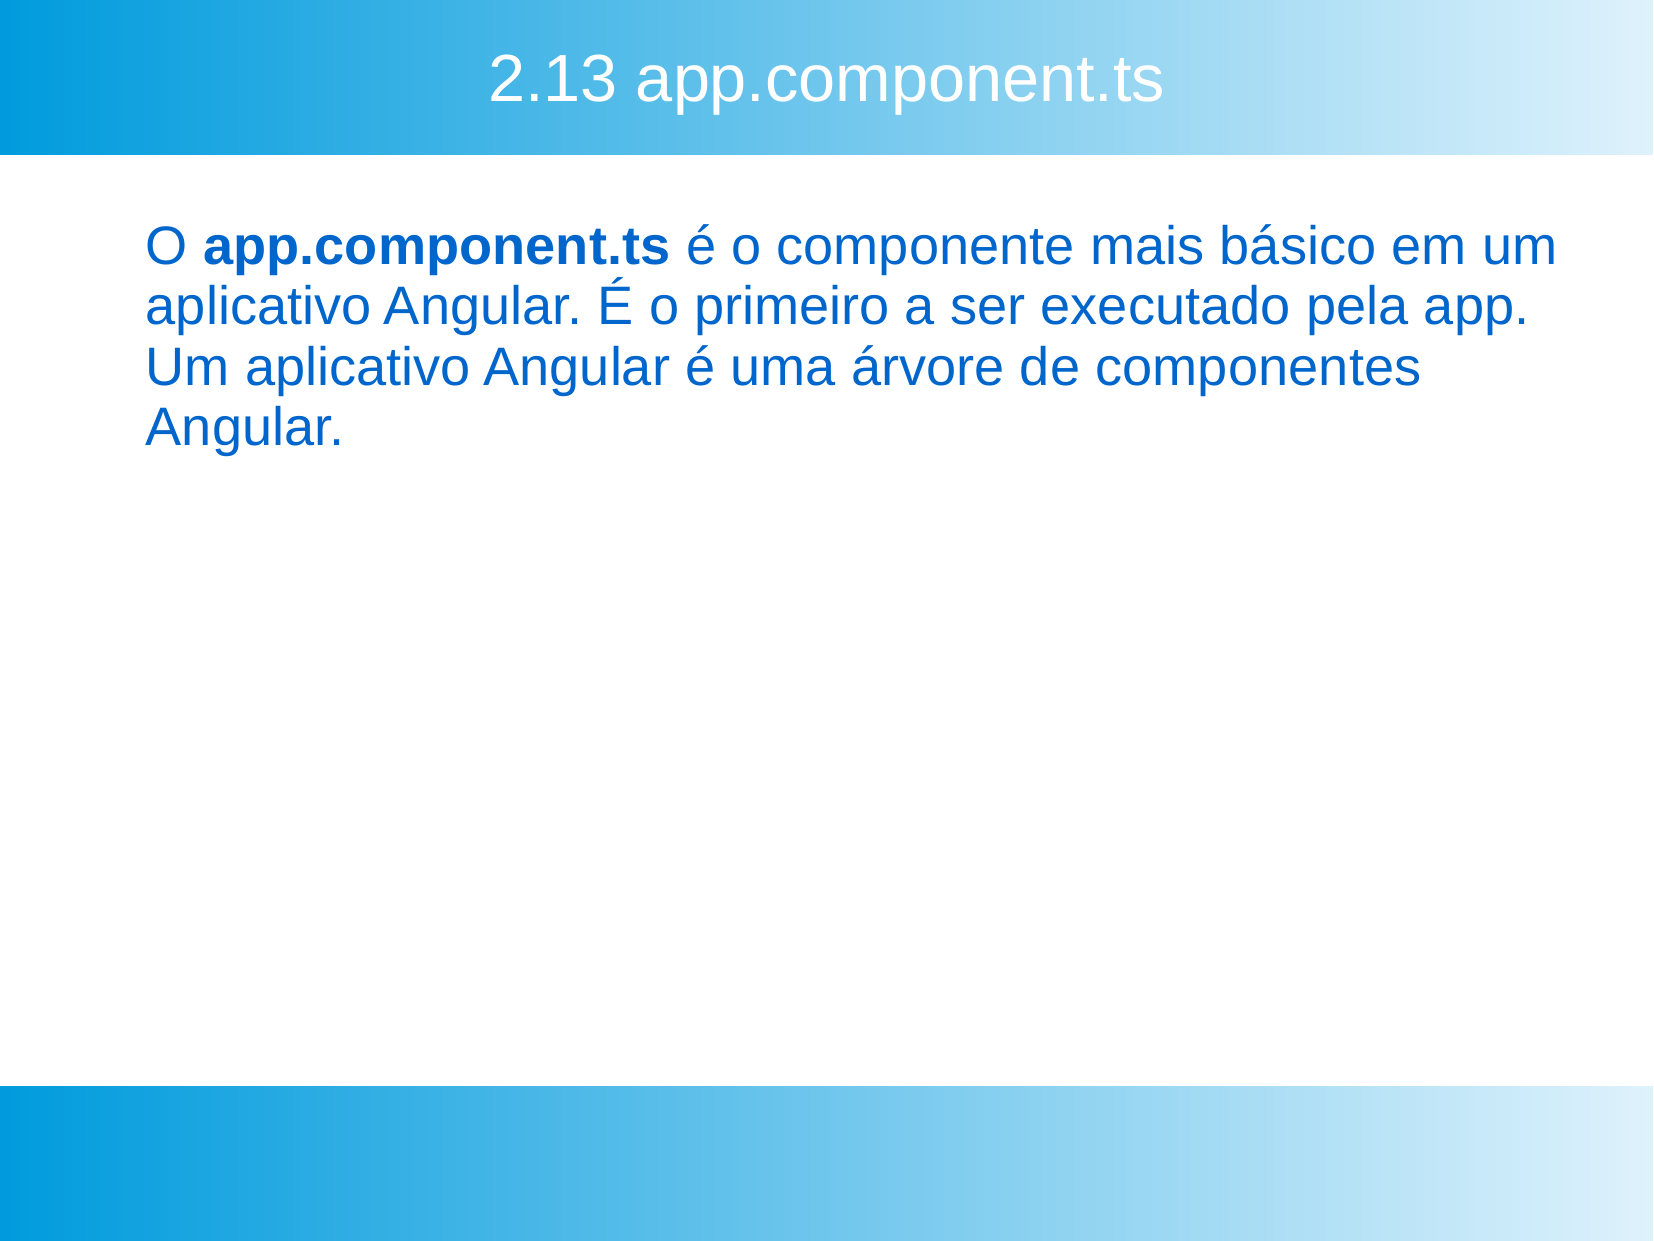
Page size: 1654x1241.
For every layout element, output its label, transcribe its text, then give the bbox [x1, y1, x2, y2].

title 2.13 app.component.ts [82, 25, 1571, 131]
list O app.component.ts é o componente mais básico em um aplicativo Angular. É o primeiro a ser executado pela app. Um aplicativo Angular é uma árvore de componentes Angular. [75, 215, 1564, 1036]
